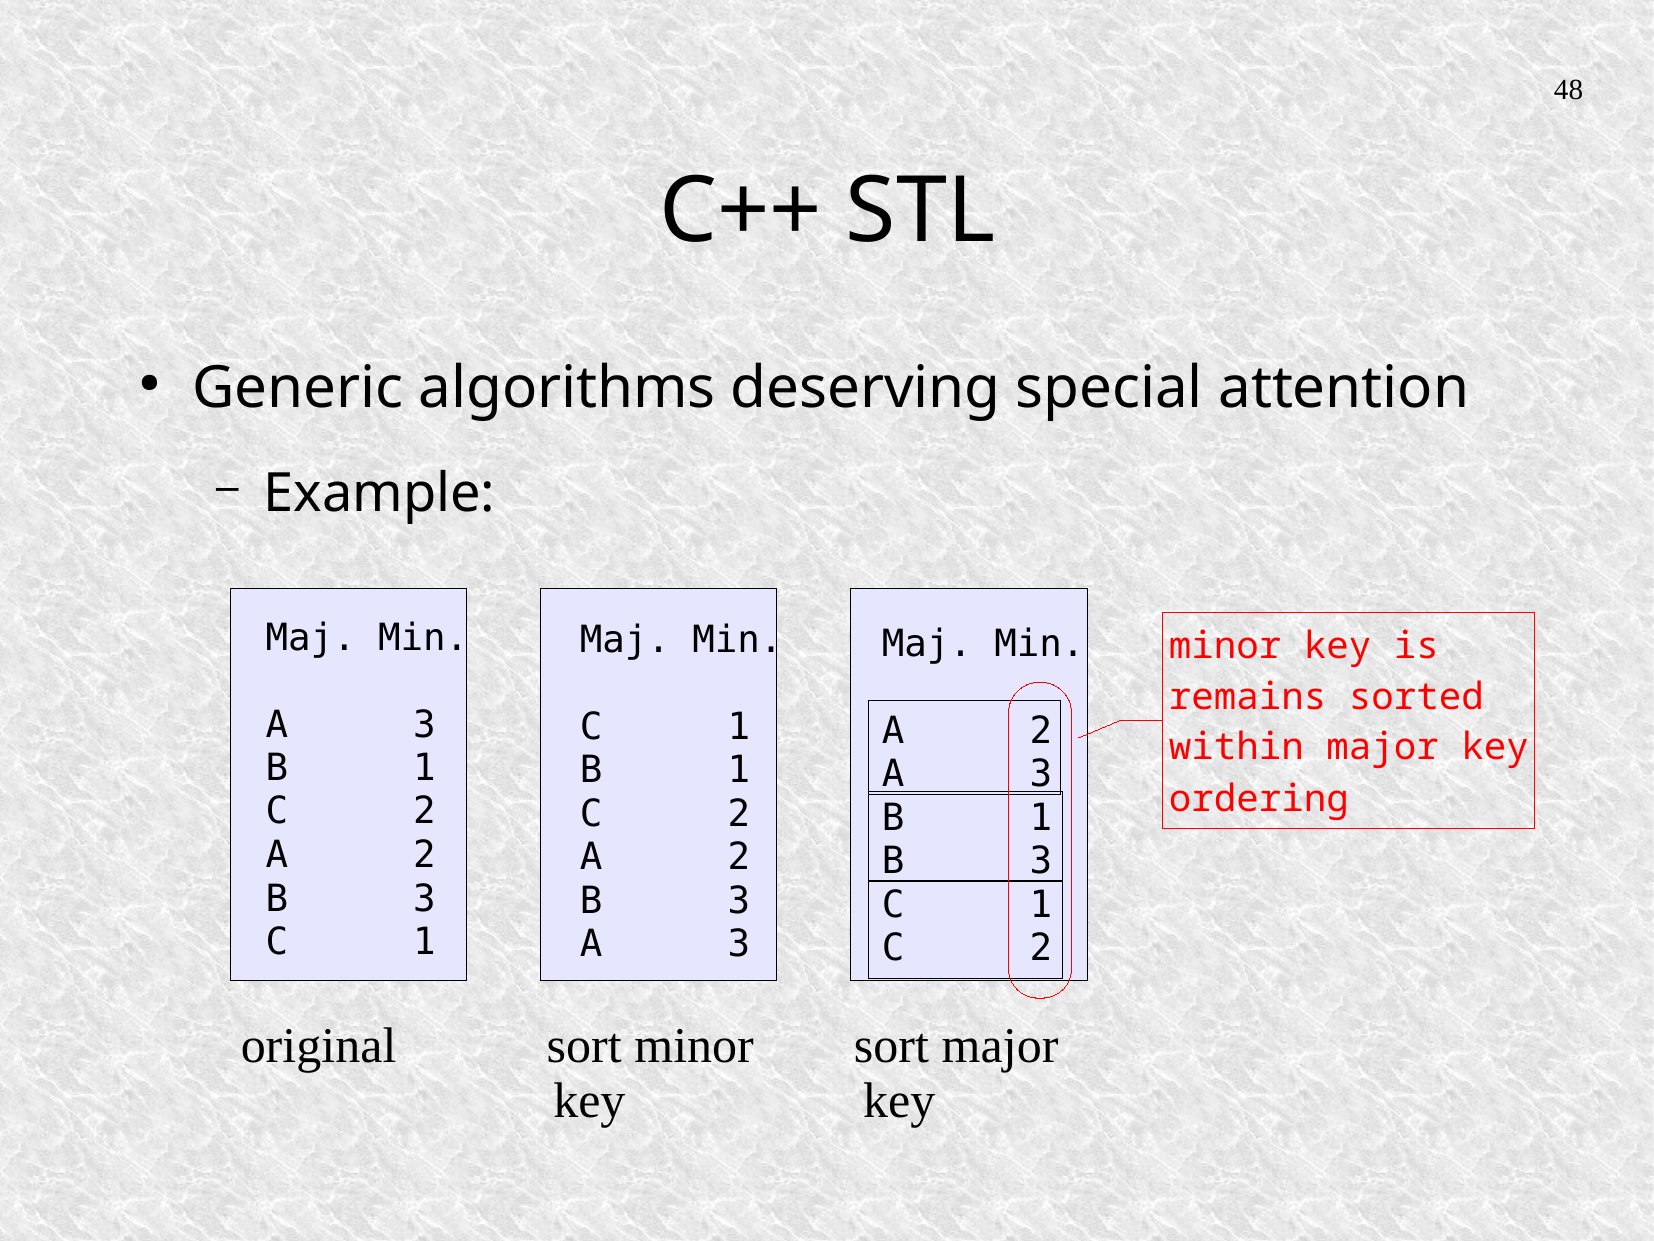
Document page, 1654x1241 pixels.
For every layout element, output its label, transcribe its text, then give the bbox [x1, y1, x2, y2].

text_box Maj. Min. A 2 A 3 B 1 B 3 C 1 C 2 [881, 701, 1060, 791]
text_box Maj. Min. A 3 B 1 C 2 A 2 B 3 C 1 [265, 615, 469, 978]
text_box Maj. Min. A 2 A 3 B 1 B 3 C 1 C 2 [1009, 792, 1062, 880]
text_box Maj. Min. A 2 A 3 B 1 B 3 C 1 C 2 [881, 882, 1062, 978]
title C++ STL [121, 102, 1534, 311]
text_box Maj. Min. A 2 A 3 B 1 B 3 C 1 C 2 [881, 795, 1008, 880]
text_box Maj. Min. C 1 B 1 C 2 A 2 B 3 A 3 [579, 617, 783, 980]
text_box minor key is remains sorted within major key ordering [1162, 612, 1535, 829]
list Generic algorithms deserving special attention Example: [121, 344, 1534, 1127]
text_box original sort minor sort major key key [240, 1017, 1060, 1129]
text_box Maj. Min. A 2 A 3 B 1 B 3 C 1 C 2 [881, 621, 1085, 984]
picture [0, 0, 1654, 1241]
